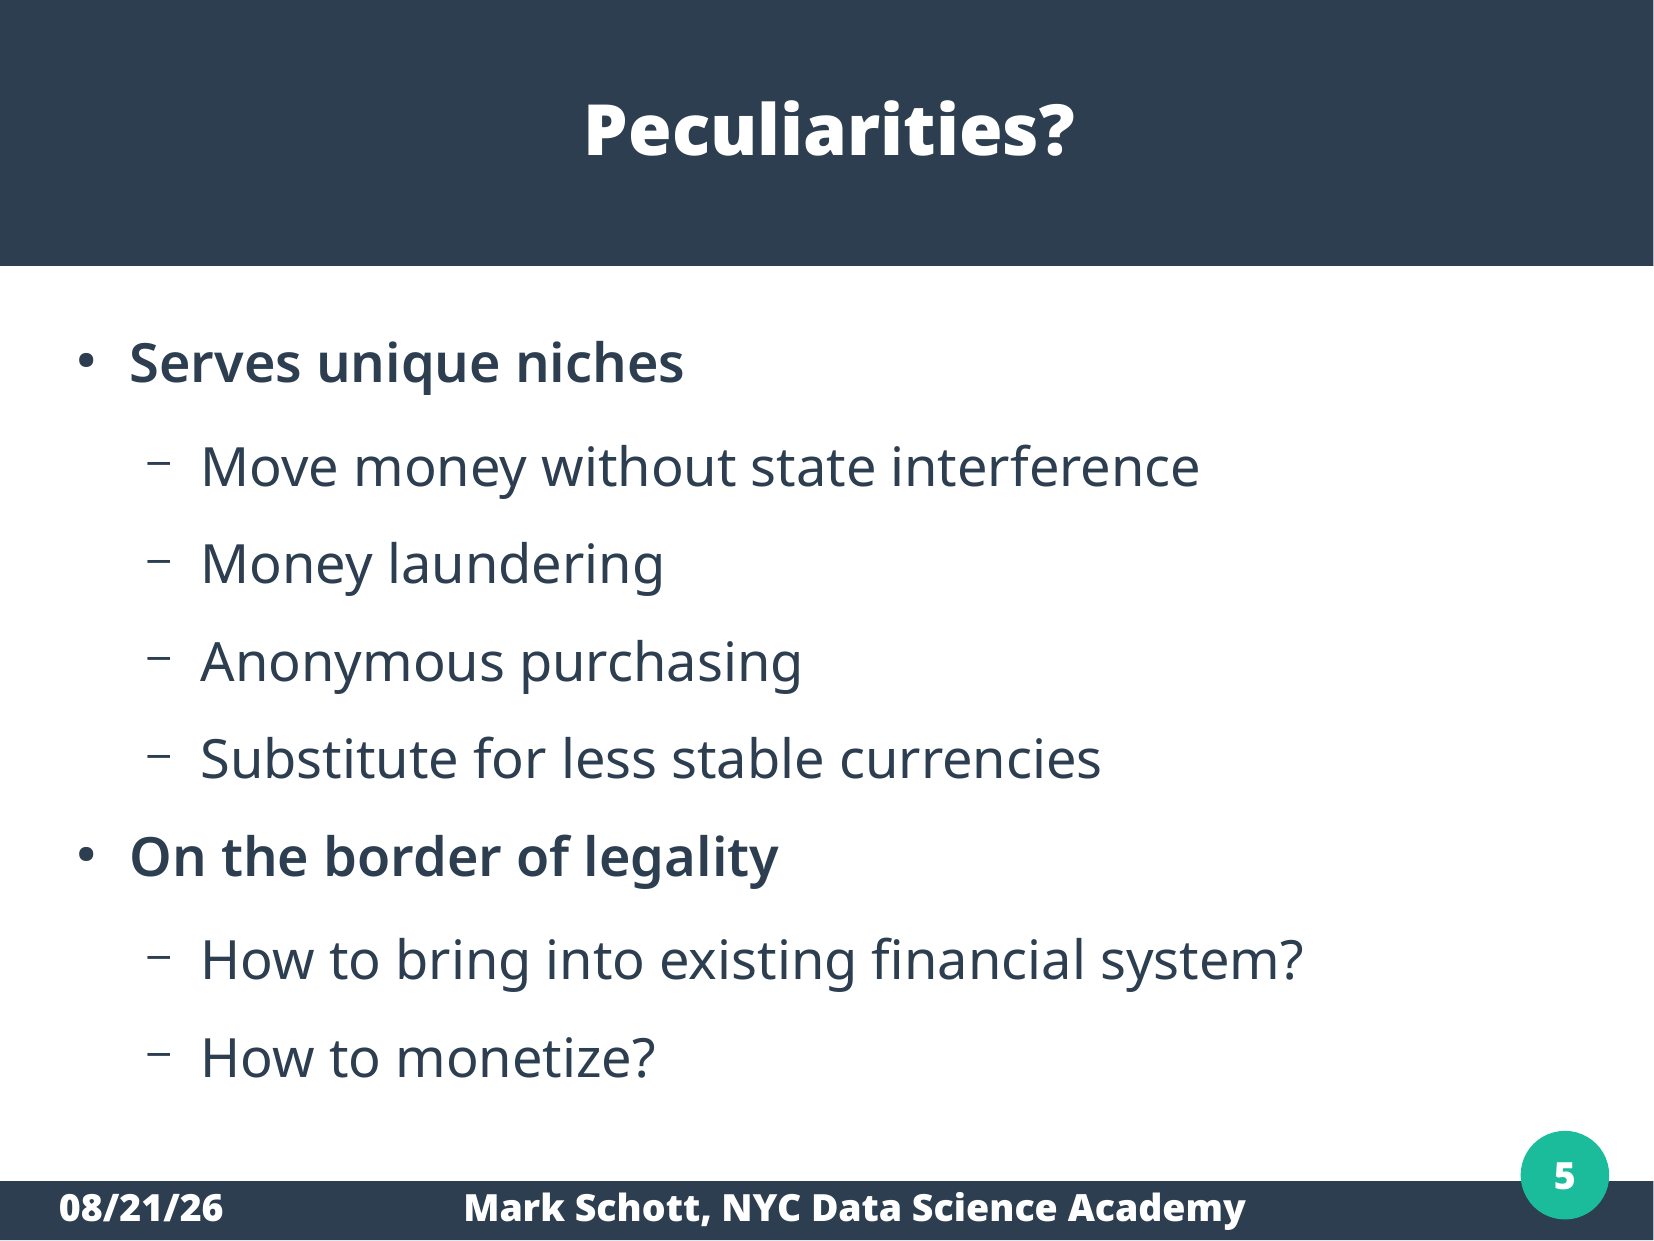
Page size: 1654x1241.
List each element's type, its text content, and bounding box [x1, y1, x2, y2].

list Serves unique niches Move money without state interference Money laundering Anonymous purchasing Substitute for less stable currencies On the border of legality How to bring into existing financial system? How to monetize? [58, 324, 1595, 1152]
title Peculiarities? [58, 49, 1595, 207]
